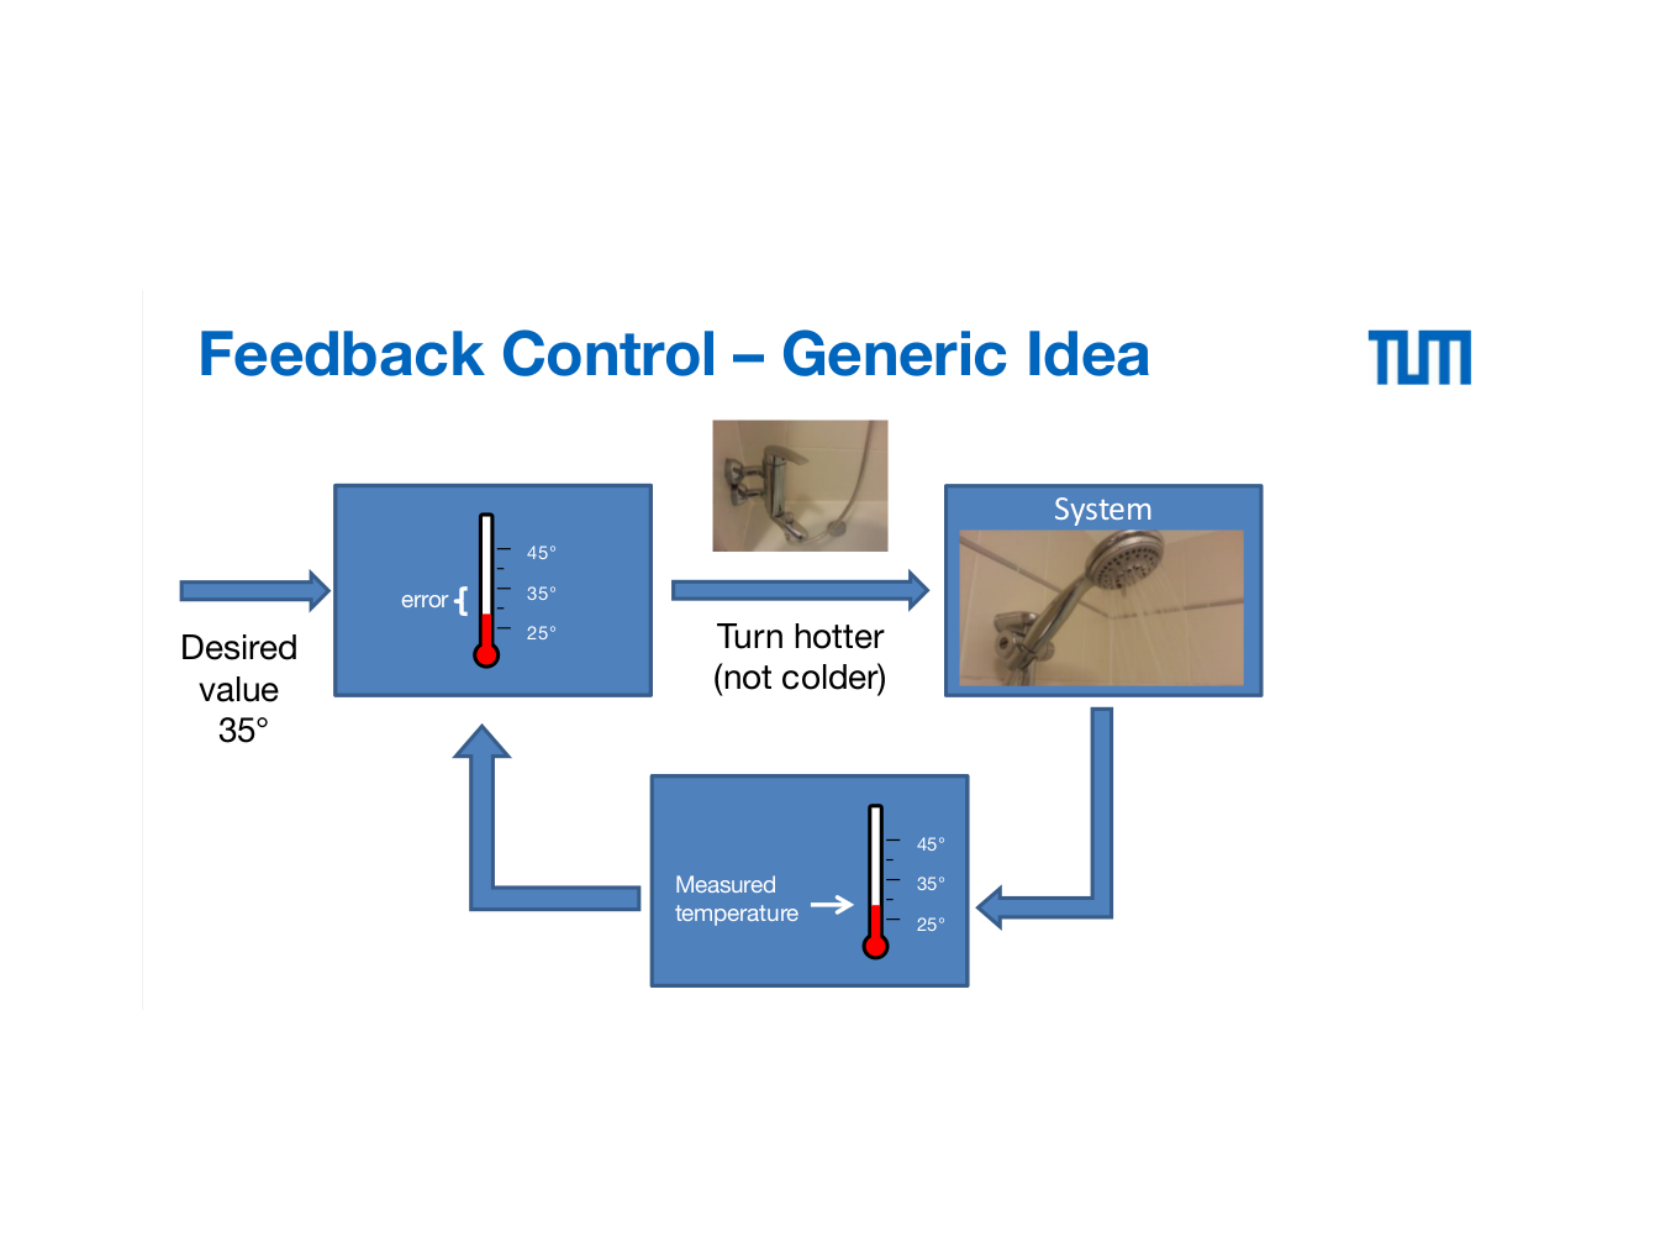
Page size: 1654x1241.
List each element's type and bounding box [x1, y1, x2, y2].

picture [142, 290, 1512, 1010]
